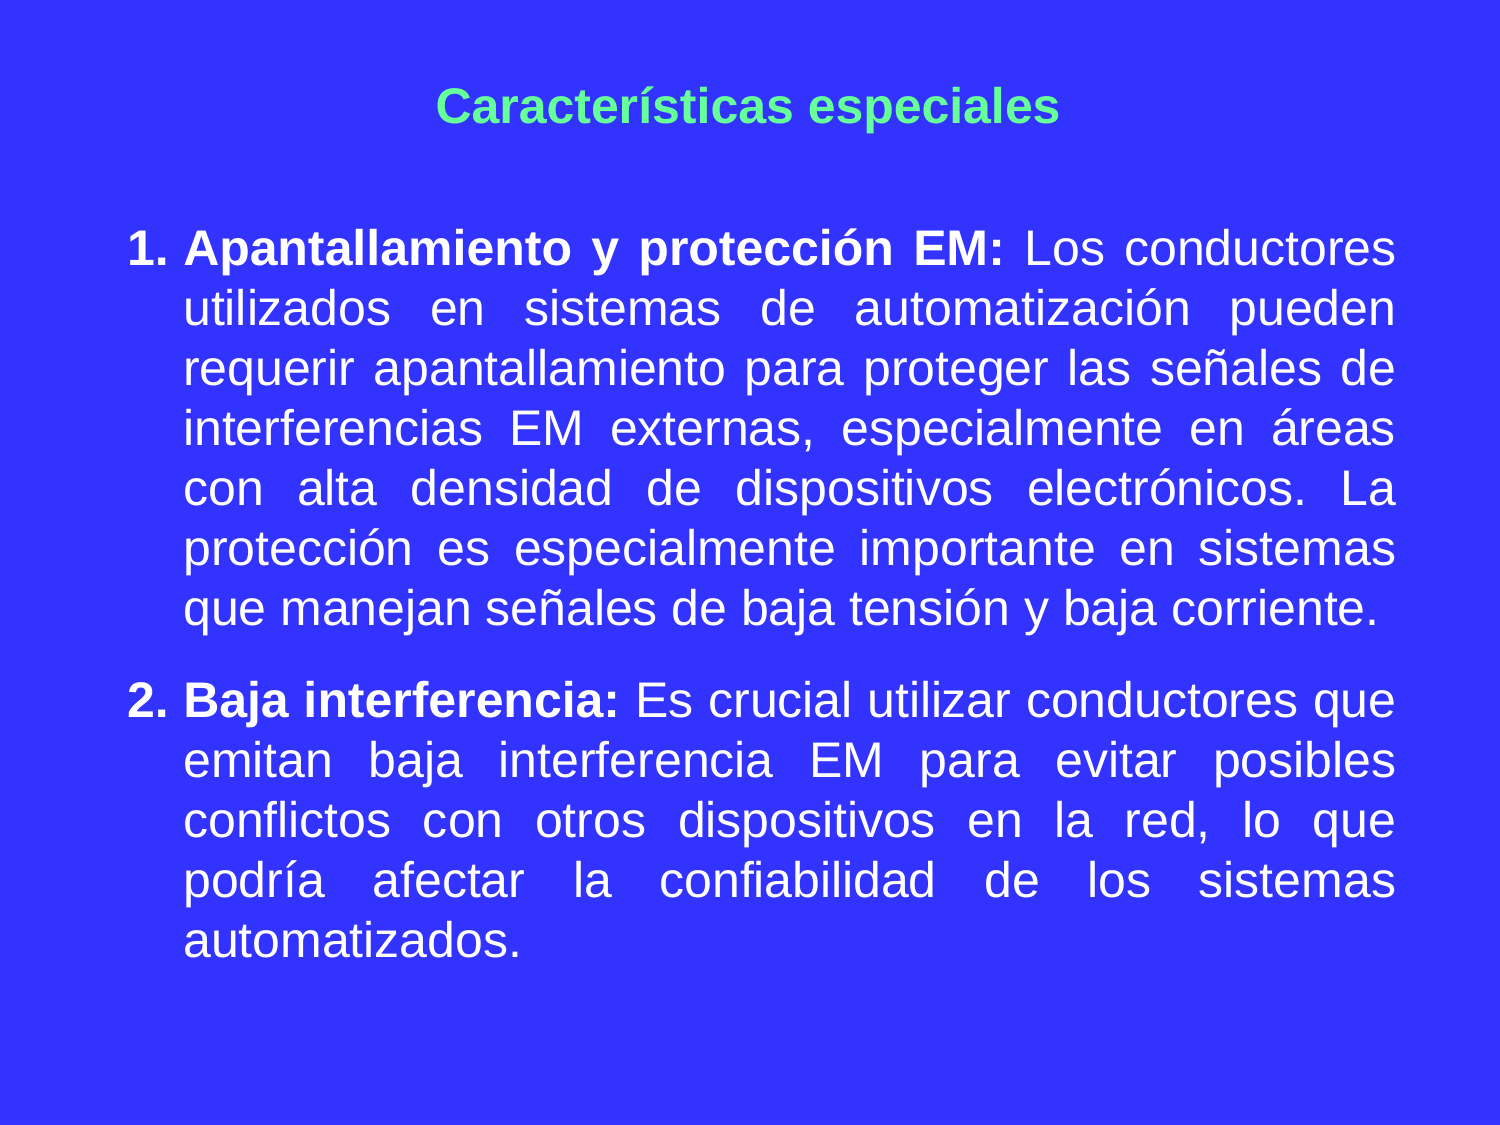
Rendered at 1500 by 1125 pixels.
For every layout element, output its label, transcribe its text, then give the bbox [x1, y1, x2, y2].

text_box Apantallamiento y protección EM: Los conductores utilizados en sistemas de automatización pueden requerir apantallamiento para proteger las señales de interferencias EM externas, especialmente en áreas con alta densidad de dispositivos electrónicos. La protección es especialmente importante en sistemas que manejan señales de baja tensión y baja corriente. Baja interferencia: Es crucial utilizar conductores que emitan baja interferencia EM para evitar posibles conflictos con otros dispositivos en la red, lo que podría afectar la confiabilidad de los sistemas automatizados. [112, 208, 1412, 975]
text_box Características especiales [348, 66, 1140, 142]
